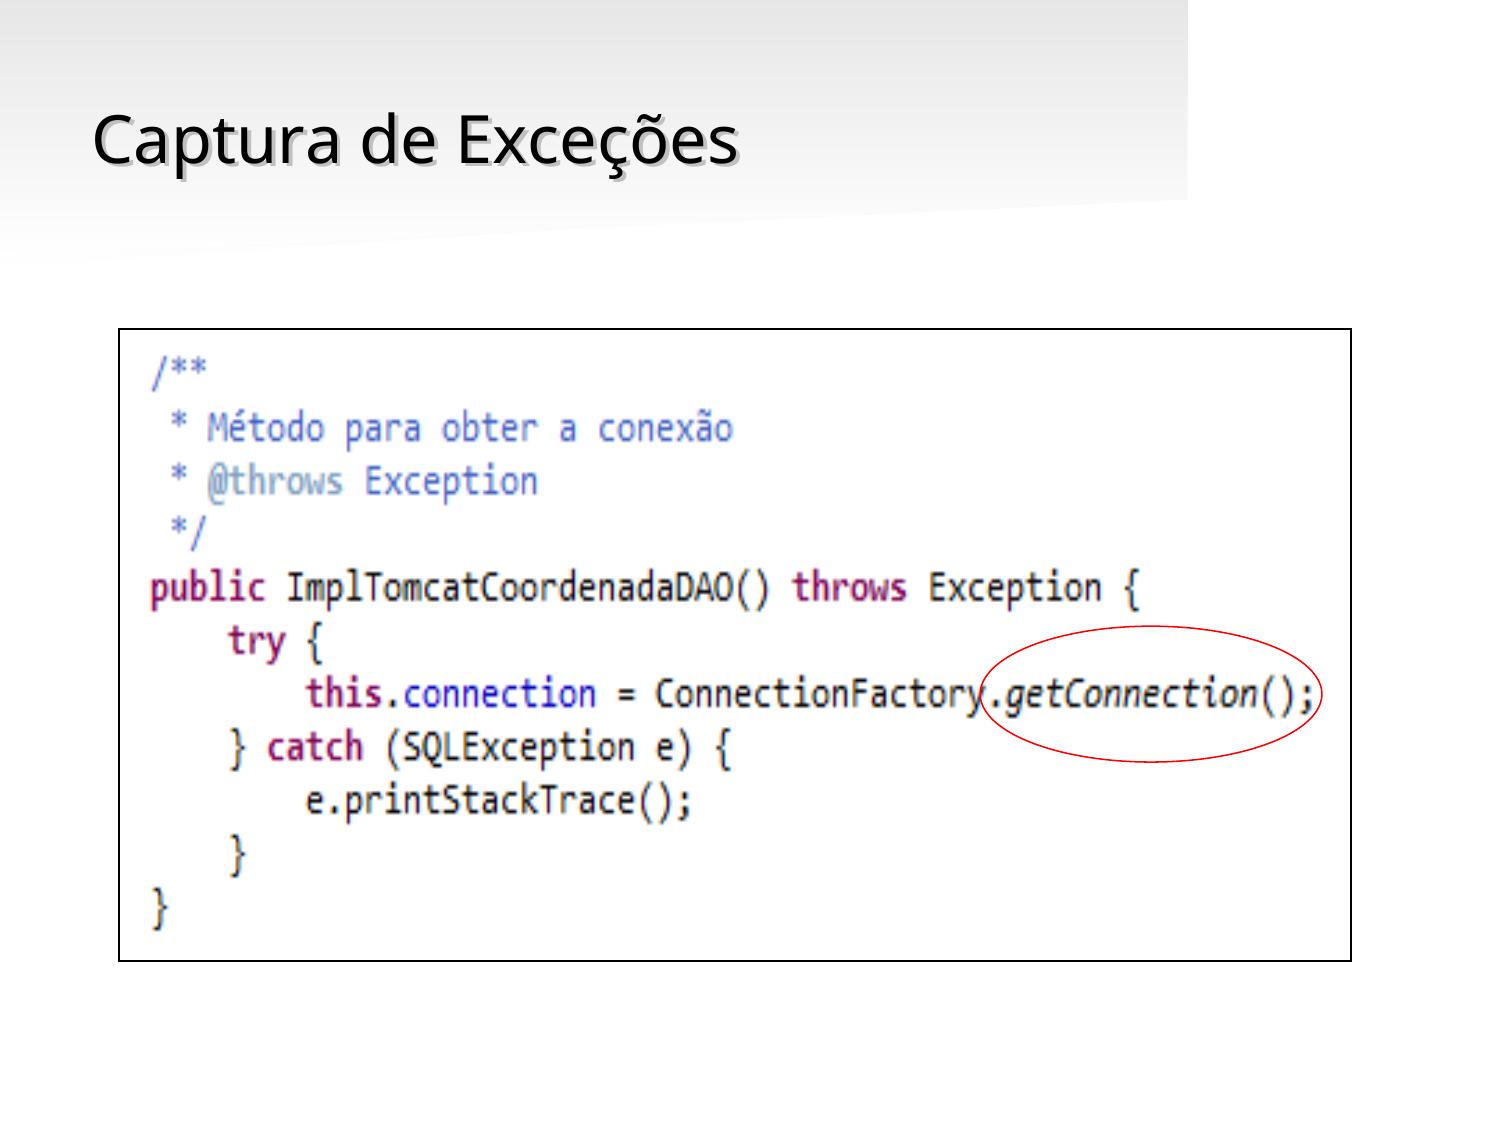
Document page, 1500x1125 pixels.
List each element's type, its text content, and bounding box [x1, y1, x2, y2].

title Captura de Exceções [76, 42, 1427, 231]
picture [120, 329, 1351, 961]
